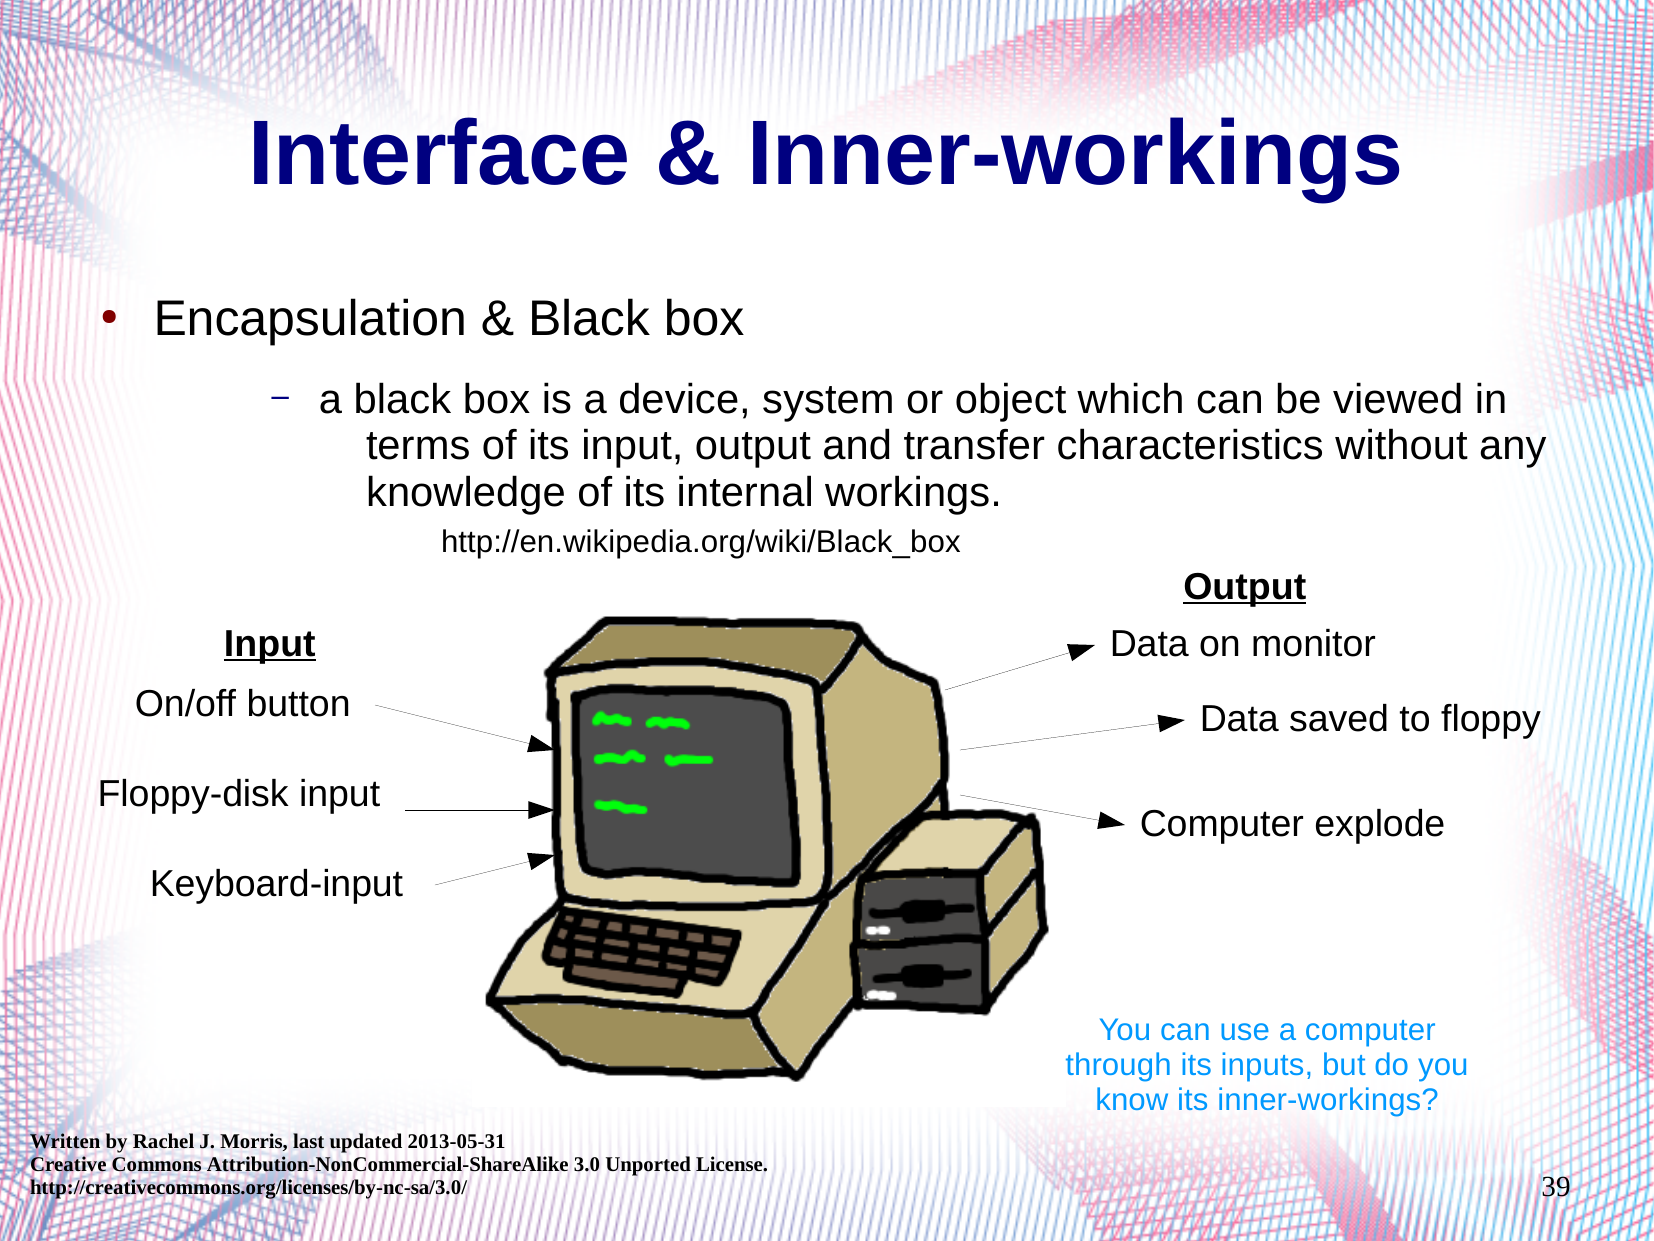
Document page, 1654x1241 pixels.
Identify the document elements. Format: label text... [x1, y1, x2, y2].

text_box Keyboard-input [135, 855, 421, 912]
text_box Output [1065, 558, 1426, 616]
text_box Input [90, 615, 451, 672]
text_box Floppy-disk input [82, 765, 406, 822]
text_box You can use a computer through its inputs, but do you know its inner-workings? [1035, 1005, 1501, 1124]
text_box Computer explode [1125, 795, 1471, 852]
text_box On/off button [120, 675, 391, 732]
title Interface & Inner-workings [82, 49, 1571, 257]
picture [0, 0, 1654, 1241]
list Encapsulation & Black box a black box is a device, system or object which can be viewed in terms of its input, output and transfer characteristics without any knowledge of its internal workings. http://en.wikipedia.org/wiki/Black_box [82, 290, 1571, 586]
text_box Data on monitor [1095, 615, 1456, 672]
text_box Data saved to floppy [1185, 690, 1561, 747]
